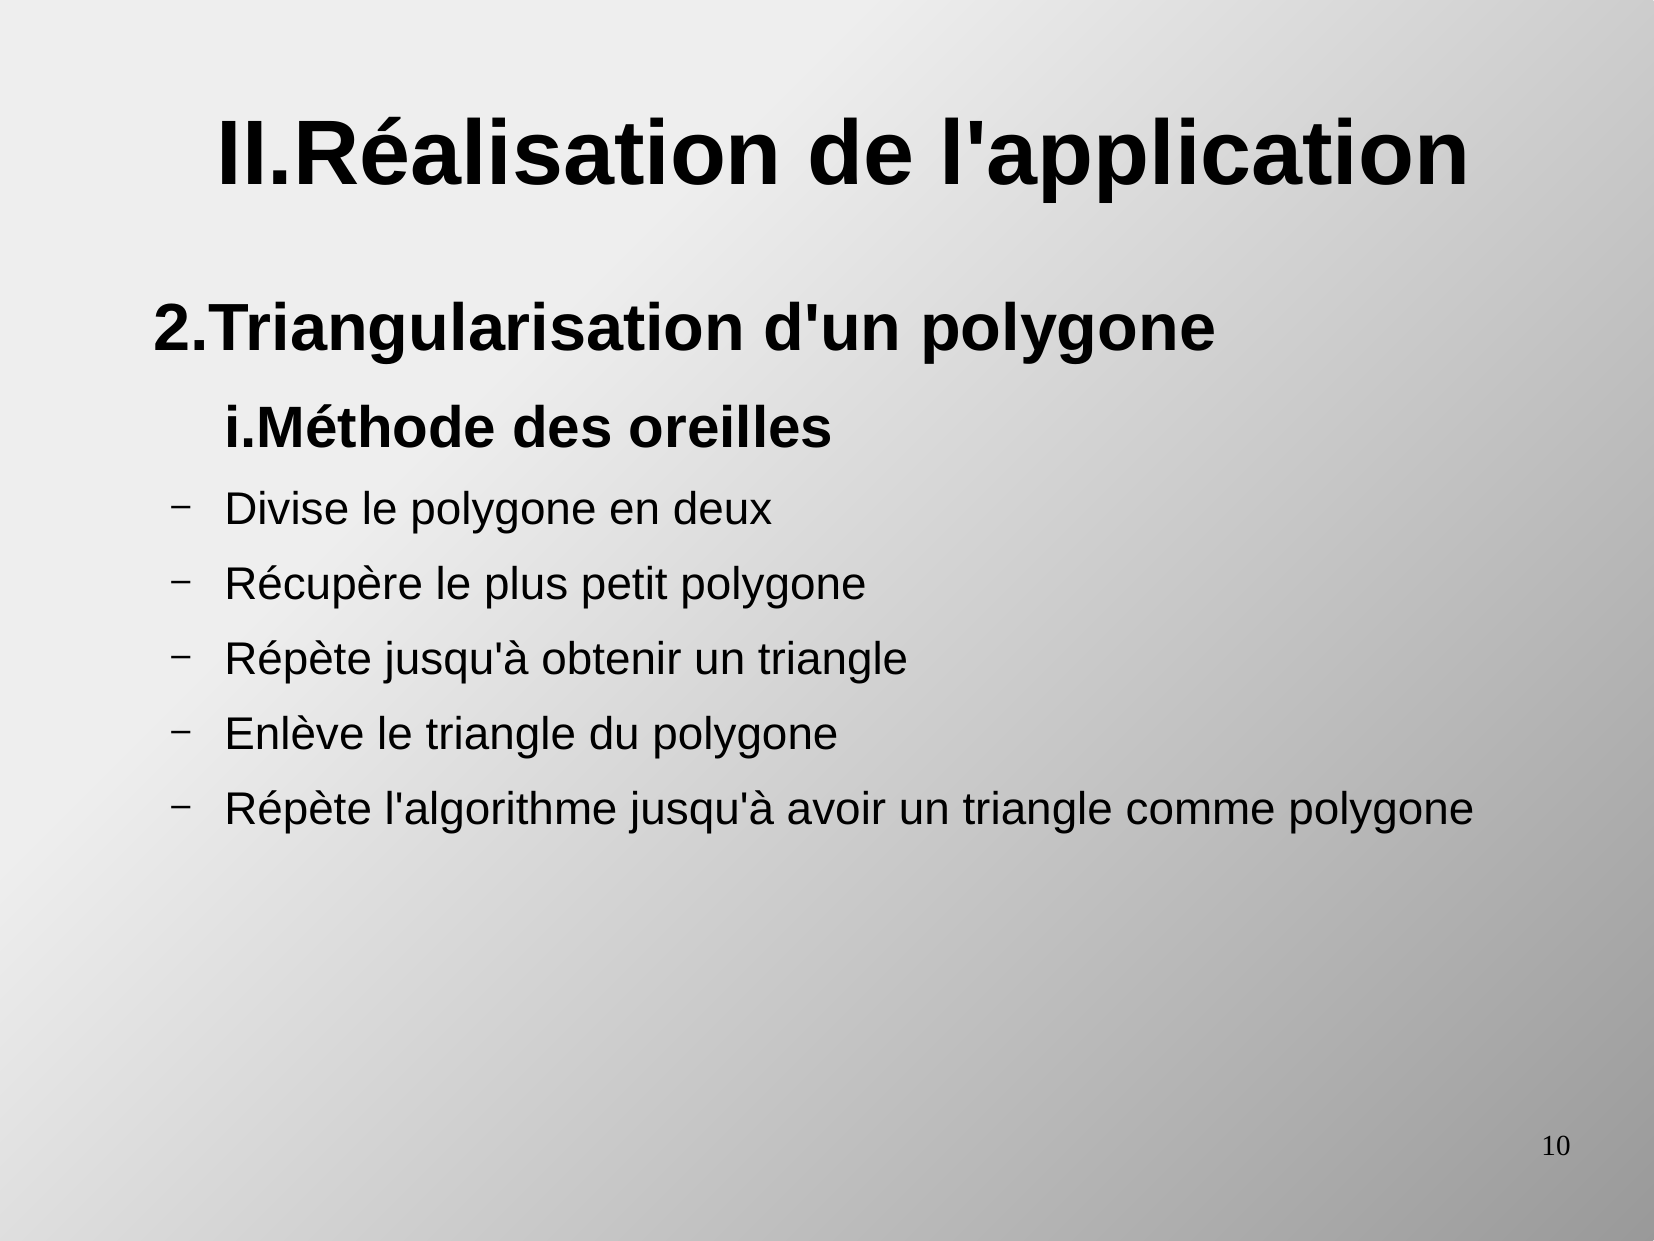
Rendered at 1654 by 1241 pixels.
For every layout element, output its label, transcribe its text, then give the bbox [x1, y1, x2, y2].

list 2.Triangularisation d'un polygone i.Méthode des oreilles Divise le polygone en deux Récupère le plus petit polygone Répète jusqu'à obtenir un triangle Enlève le triangle du polygone Répète l'algorithme jusqu'à avoir un triangle comme polygone [82, 290, 1571, 1109]
title II.Réalisation de l'application [82, 49, 1571, 257]
